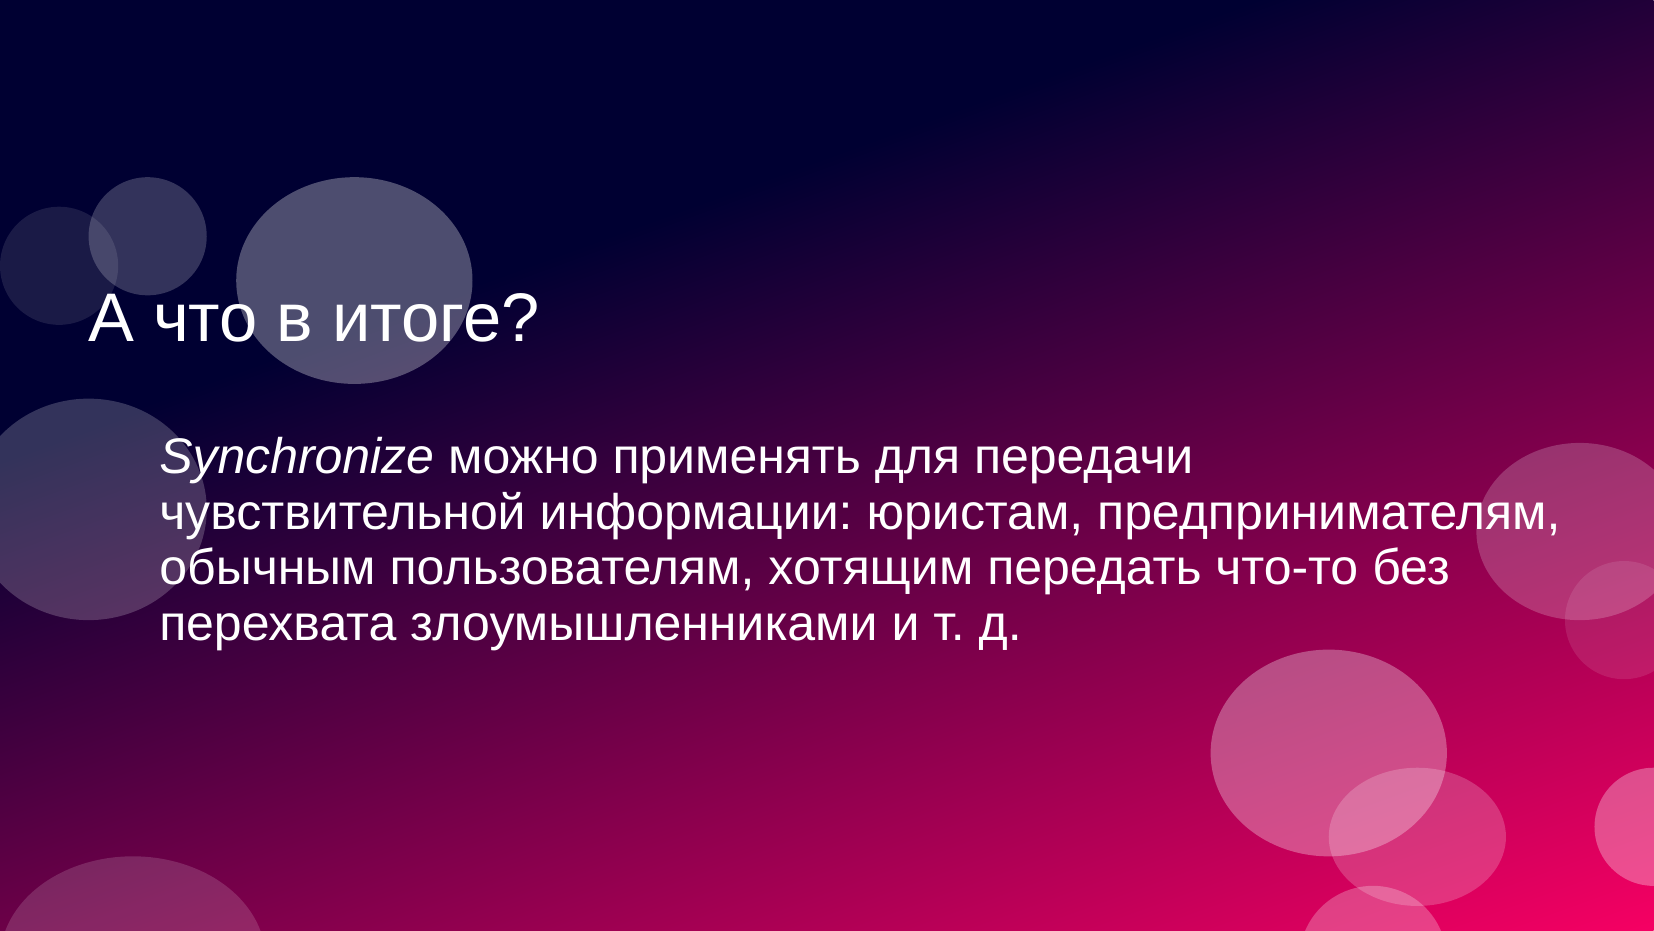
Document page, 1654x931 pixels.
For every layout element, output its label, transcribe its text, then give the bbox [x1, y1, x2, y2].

list Synchronize можно применять для передачи чувствительной информации: юристам, предпринимателям, обычным пользователям, хотящим передать что-то без перехвата злоумышленниками и т. д. [88, 428, 1565, 783]
title А что в итоге? [88, 236, 1565, 399]
